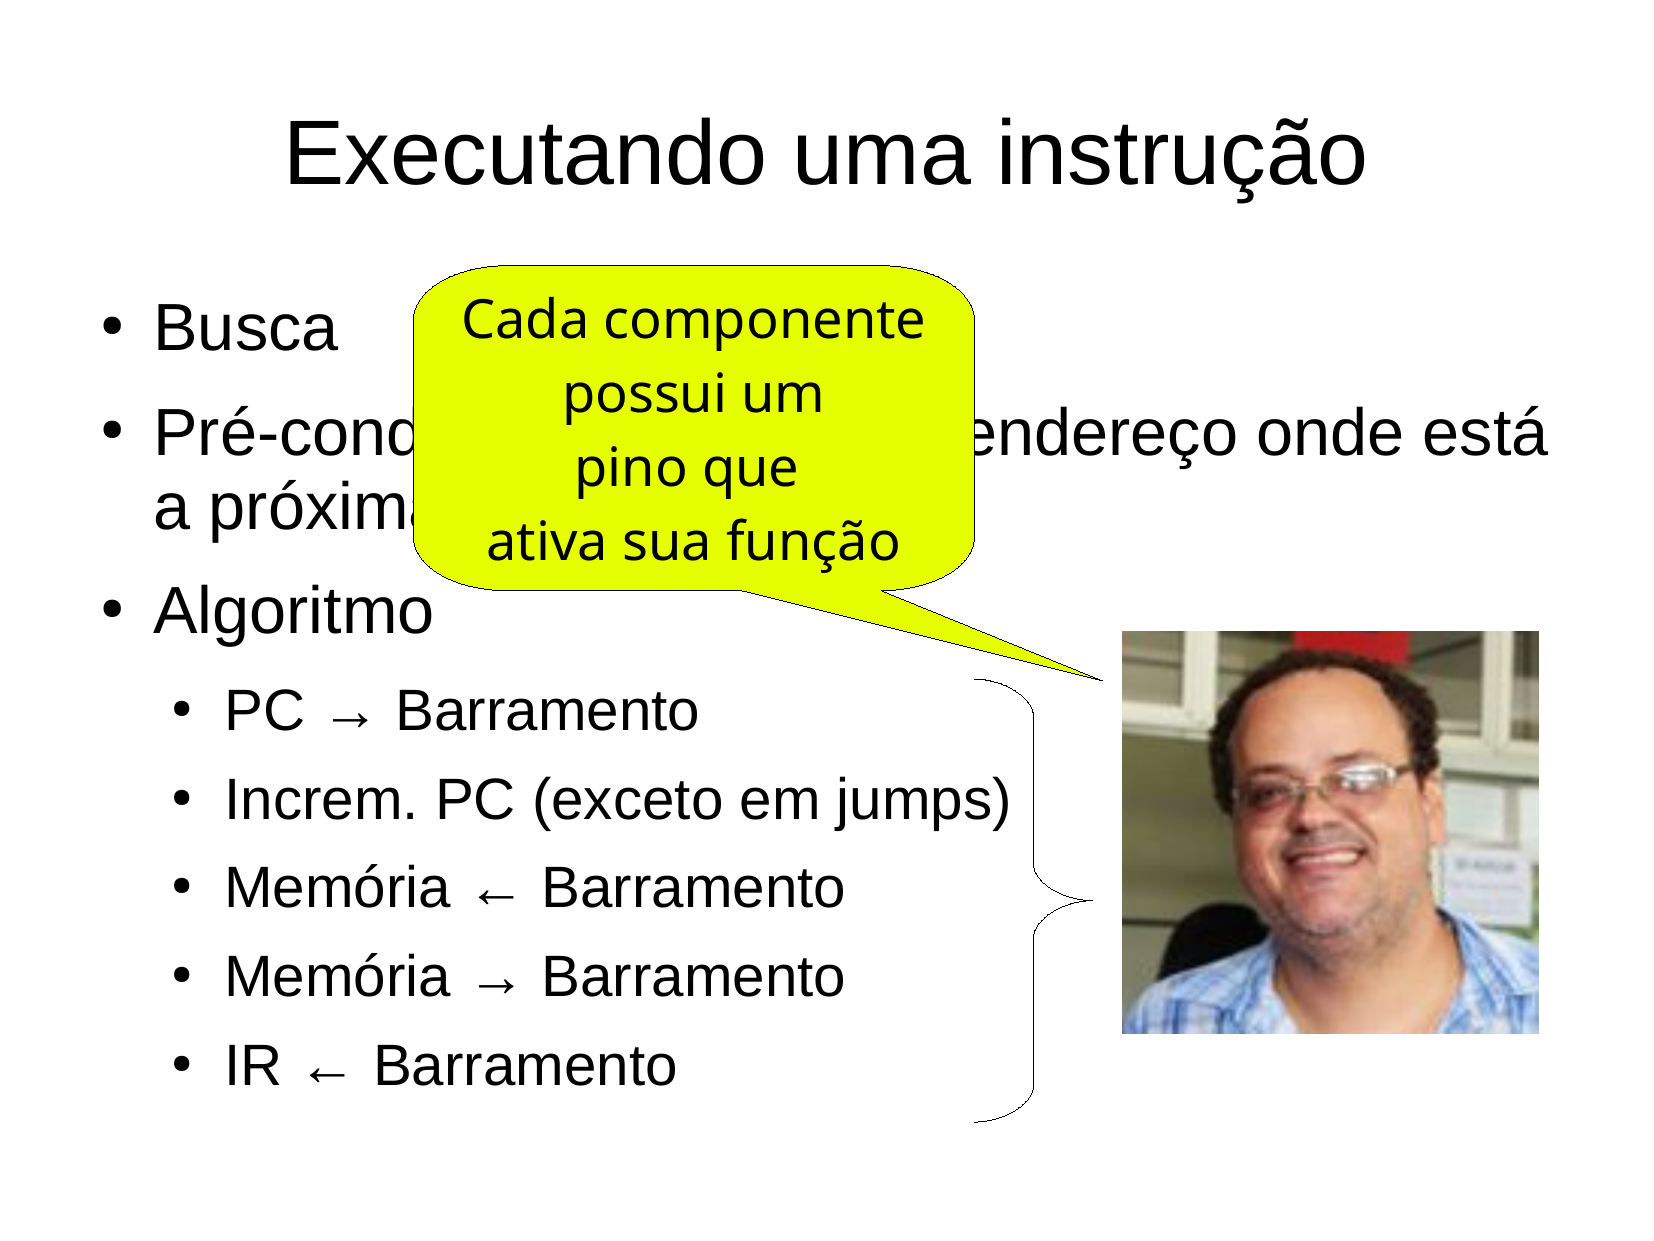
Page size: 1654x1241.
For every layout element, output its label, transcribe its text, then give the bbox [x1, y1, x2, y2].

list Busca Pré-condição: PC possui o endereço onde está a próxima instrução Algoritmo PC → Barramento Increm. PC (exceto em jumps) Memória ← Barramento Memória → Barramento IR ← Barramento [82, 290, 1571, 1098]
picture [1122, 631, 1539, 1034]
title Executando uma instrução [82, 49, 1571, 257]
text_box Cada componente possui um pino que ativa sua função [413, 265, 1103, 681]
